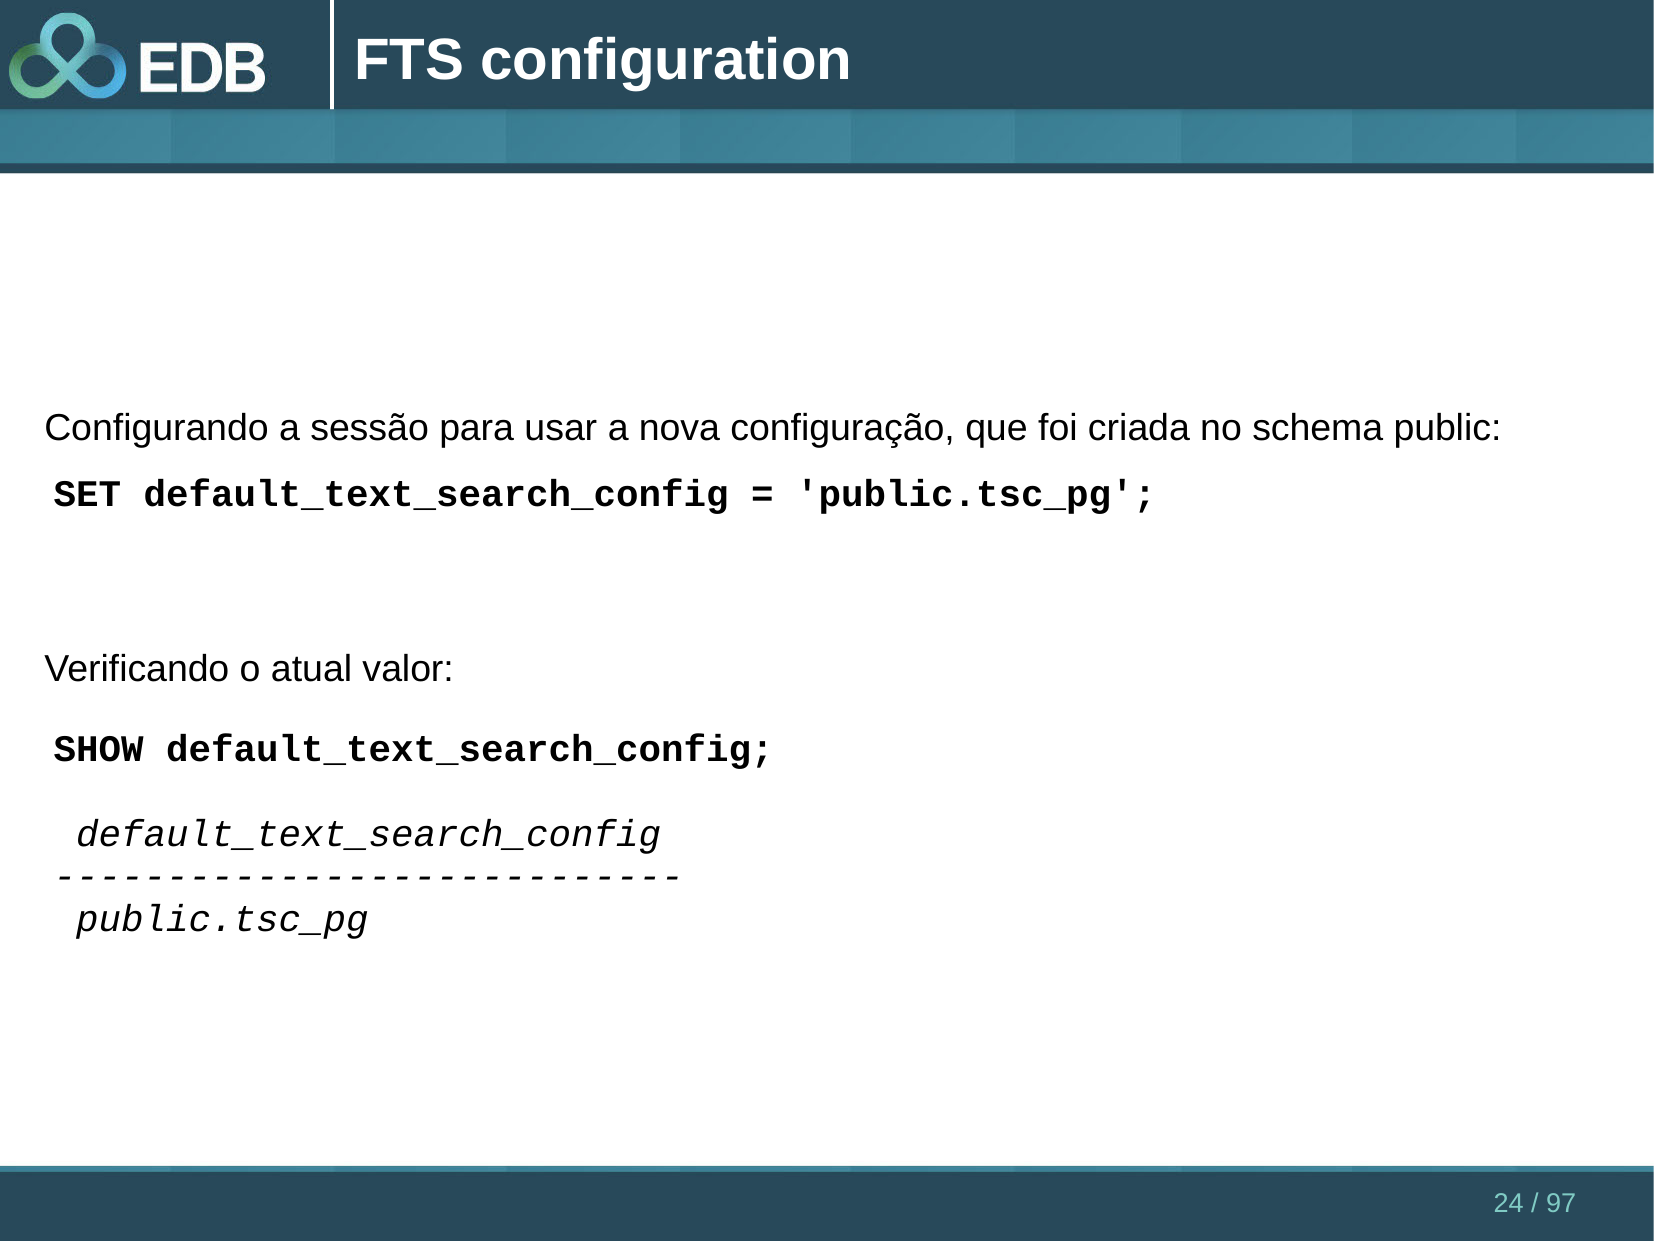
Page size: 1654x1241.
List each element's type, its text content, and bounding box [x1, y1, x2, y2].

title FTS configuration [354, 26, 1595, 92]
text_box Configurando a sessão para usar a nova configuração, que foi criada no schema public: [29, 398, 1595, 456]
text_box Verificando o atual valor: [29, 639, 1521, 697]
text_box SHOW default_text_search_config; default_text_search_config ---------------------------- public.tsc_pg [38, 722, 1182, 951]
text_box SET default_text_search_config = 'public.tsc_pg'; [38, 468, 1182, 526]
picture [0, 0, 1654, 1241]
